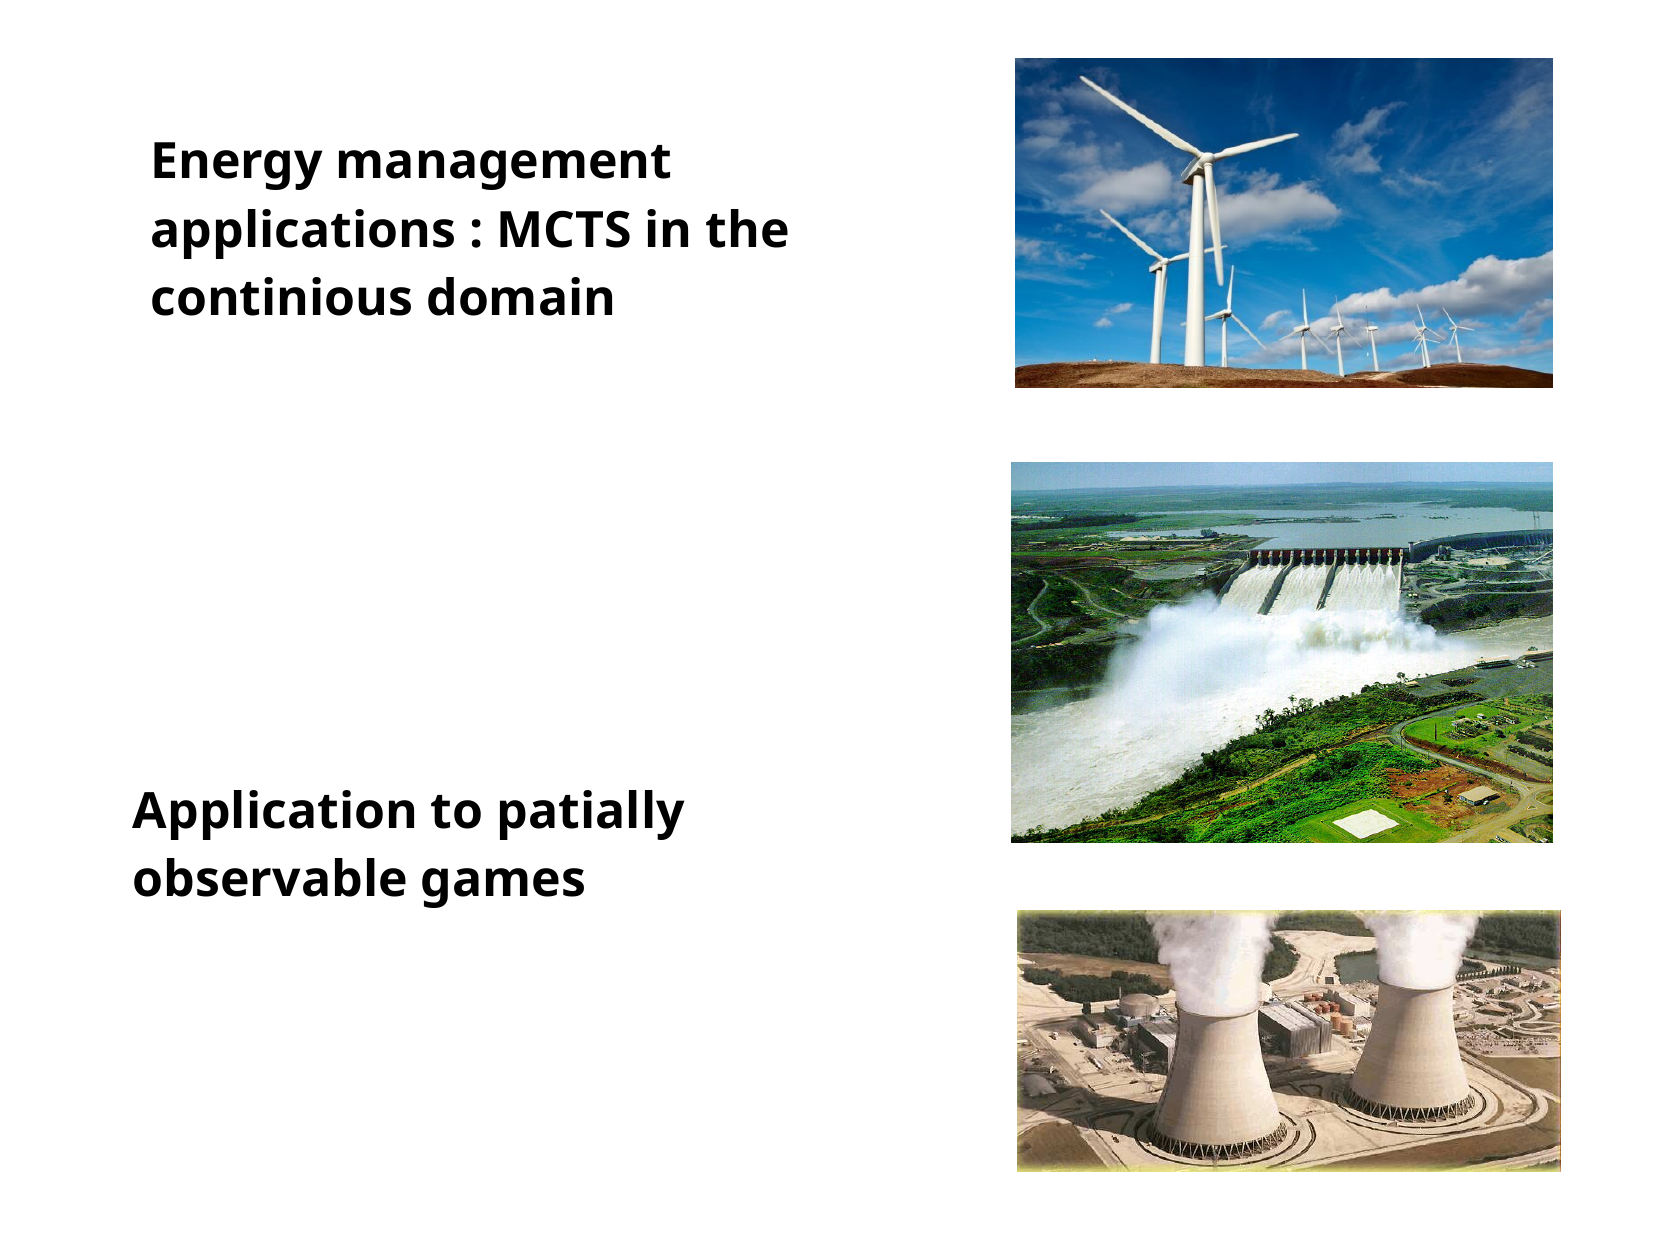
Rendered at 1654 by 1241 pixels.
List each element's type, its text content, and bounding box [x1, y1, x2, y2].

picture [1017, 910, 1561, 1172]
picture [1015, 58, 1553, 388]
picture [1011, 462, 1553, 843]
text_box Energy management applications : MCTS in the continious domain [135, 118, 827, 308]
text_box Application to patially observable games [118, 767, 810, 958]
